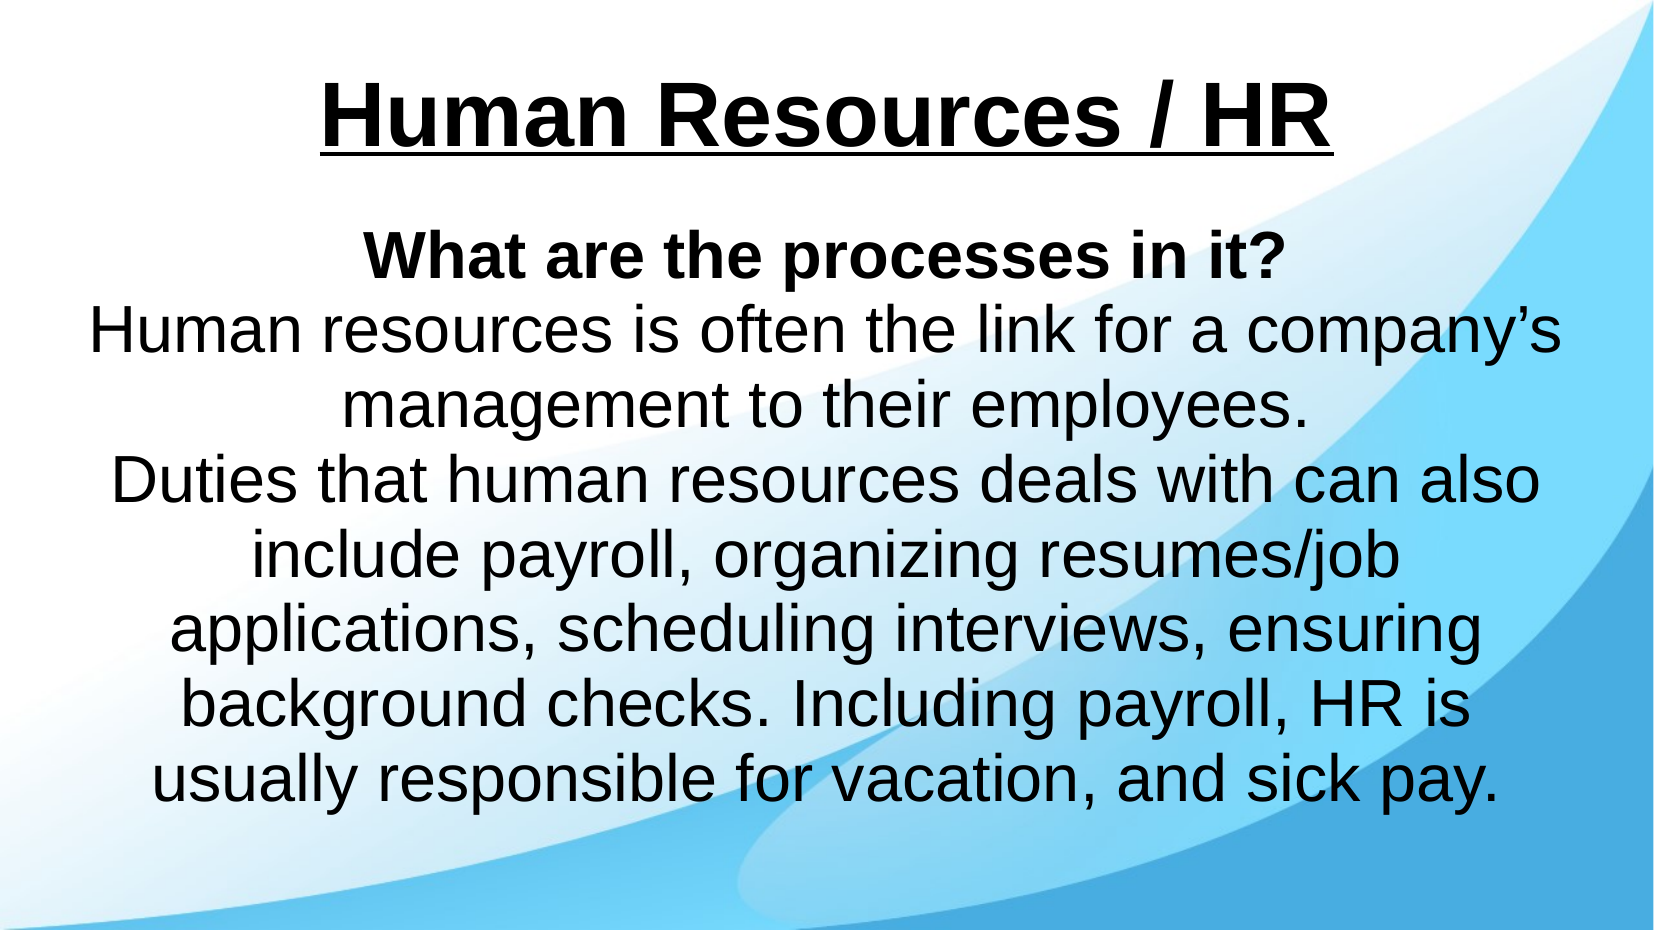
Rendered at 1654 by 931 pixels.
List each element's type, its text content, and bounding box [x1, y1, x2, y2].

subtitle What are the processes in it? Human resources is often the link for a company’s management to their employees. Duties that human resources deals with can also include payroll, organizing resumes/job applications, scheduling interviews, ensuring background checks. Including payroll, HR is usually responsible for vacation, and sick pay. [82, 217, 1571, 931]
title Human Resources / HR [82, 37, 1571, 193]
picture [0, 0, 1654, 931]
